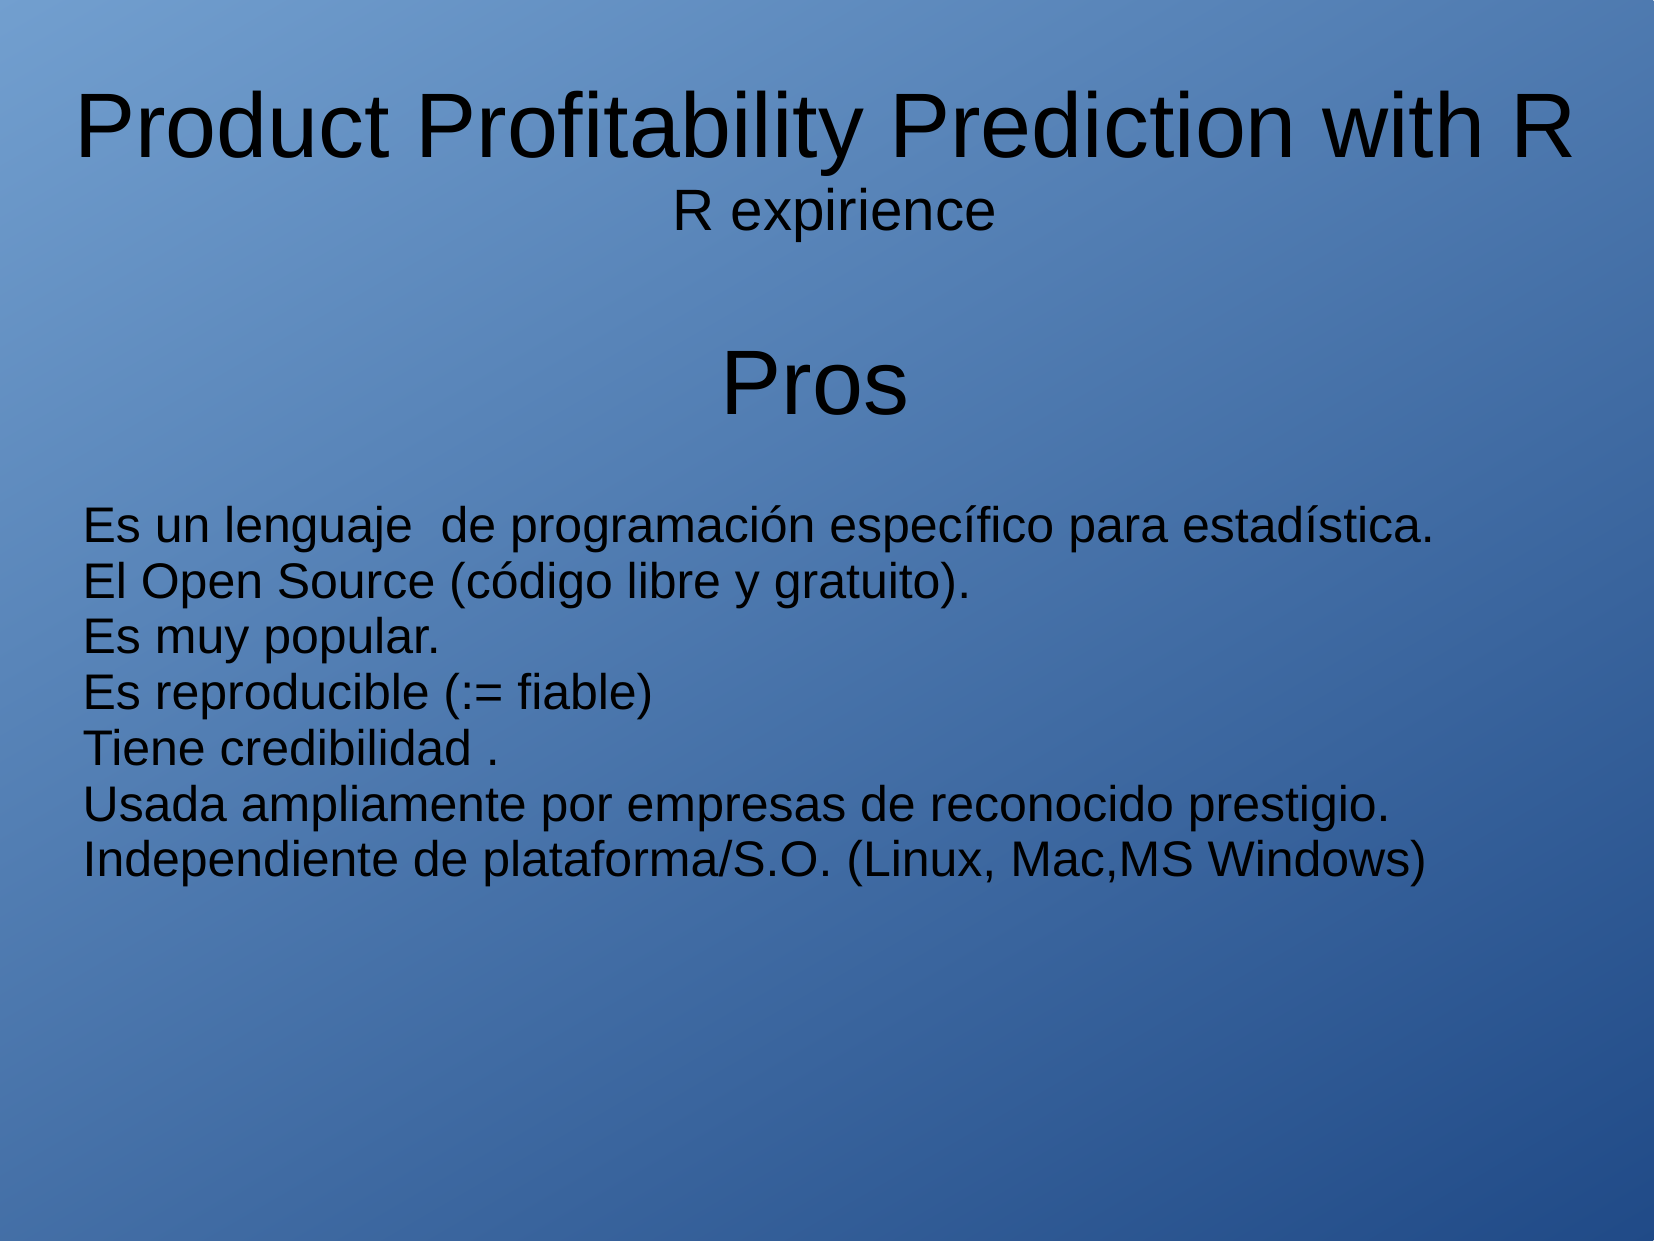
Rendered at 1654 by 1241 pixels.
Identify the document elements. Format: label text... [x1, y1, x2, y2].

title Product Profitability Prediction with R R expirience [59, 23, 1595, 294]
subtitle Es un lenguaje de programación específico para estadística. El Open Source (código libre y gratuito). Es muy popular. Es reproducible (:= fiable) Tiene credibilidad . Usada ampliamente por empresas de reconocido prestigio. Independiente de plataforma/S.O. (Linux, Mac,MS Windows) [82, 519, 1571, 1010]
title Pros [47, 248, 1583, 519]
